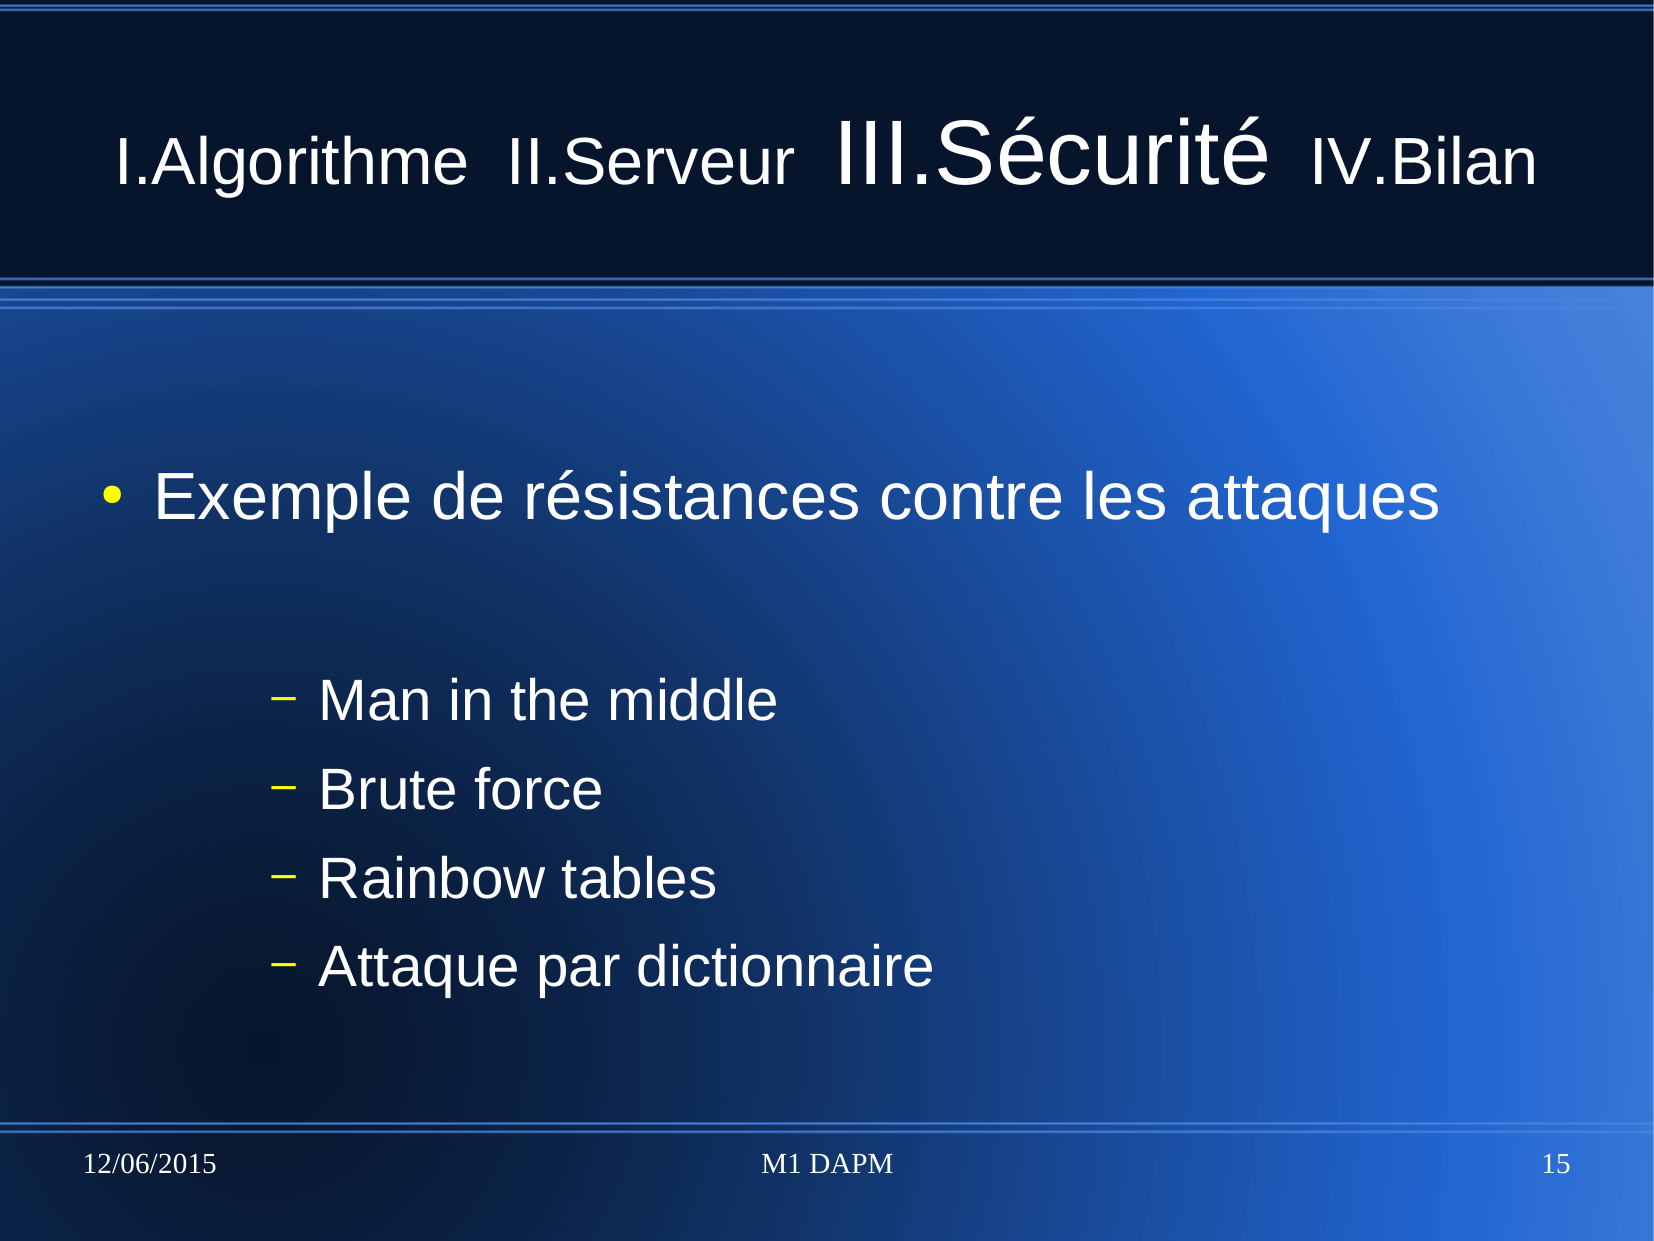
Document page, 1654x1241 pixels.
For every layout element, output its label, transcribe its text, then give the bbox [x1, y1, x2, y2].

title I.Algorithme II.Serveur III.Sécurité IV.Bilan [82, 49, 1571, 257]
list Exemple de résistances contre les attaques Man in the middle Brute force Rainbow tables Attaque par dictionnaire [82, 355, 1571, 1075]
picture [0, 0, 1654, 1241]
